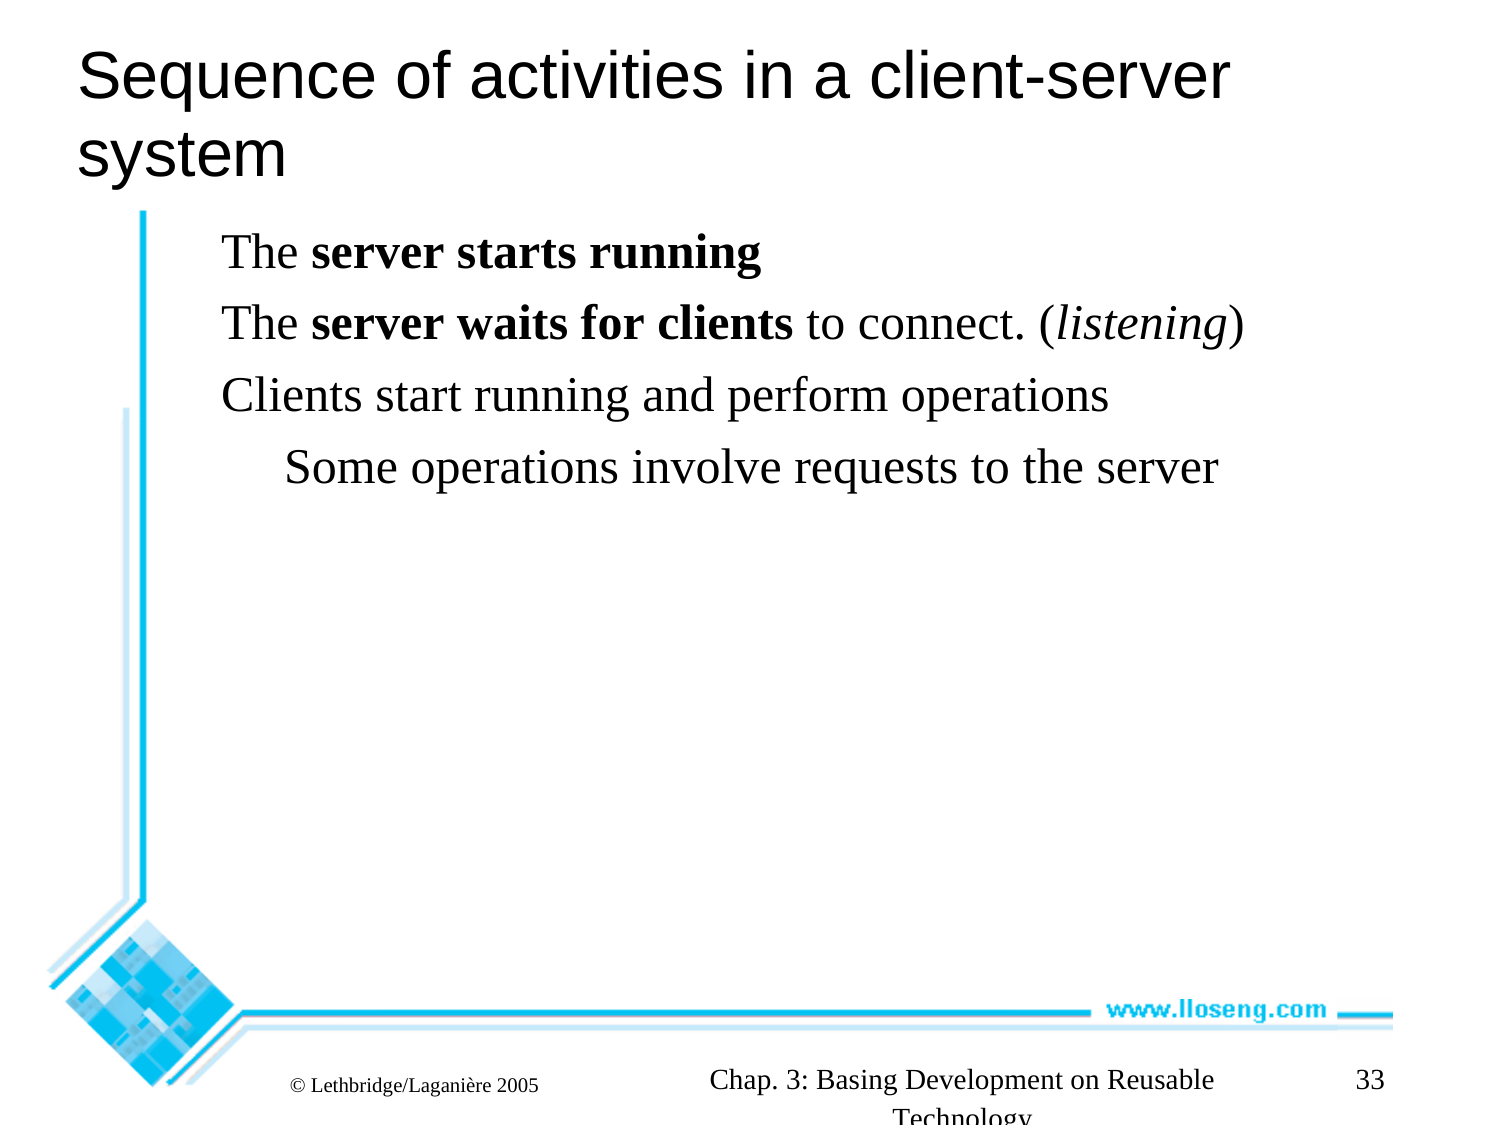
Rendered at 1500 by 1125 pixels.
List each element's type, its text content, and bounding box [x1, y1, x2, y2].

text_box Chap. 3: Basing Development on Reusable Technology [624, 1050, 1300, 1125]
picture [35, 199, 1363, 1089]
text_box 15 [1325, 1050, 1401, 1125]
text_box © Lethbridge/Laganière 2005 [275, 1062, 601, 1125]
list The server starts running The server waits for clients to connect. (listening) Clients start running and perform operations Some operations involve requests to the server [174, 212, 1413, 1000]
title Sequence of activities in a client-server system [62, 27, 1413, 198]
